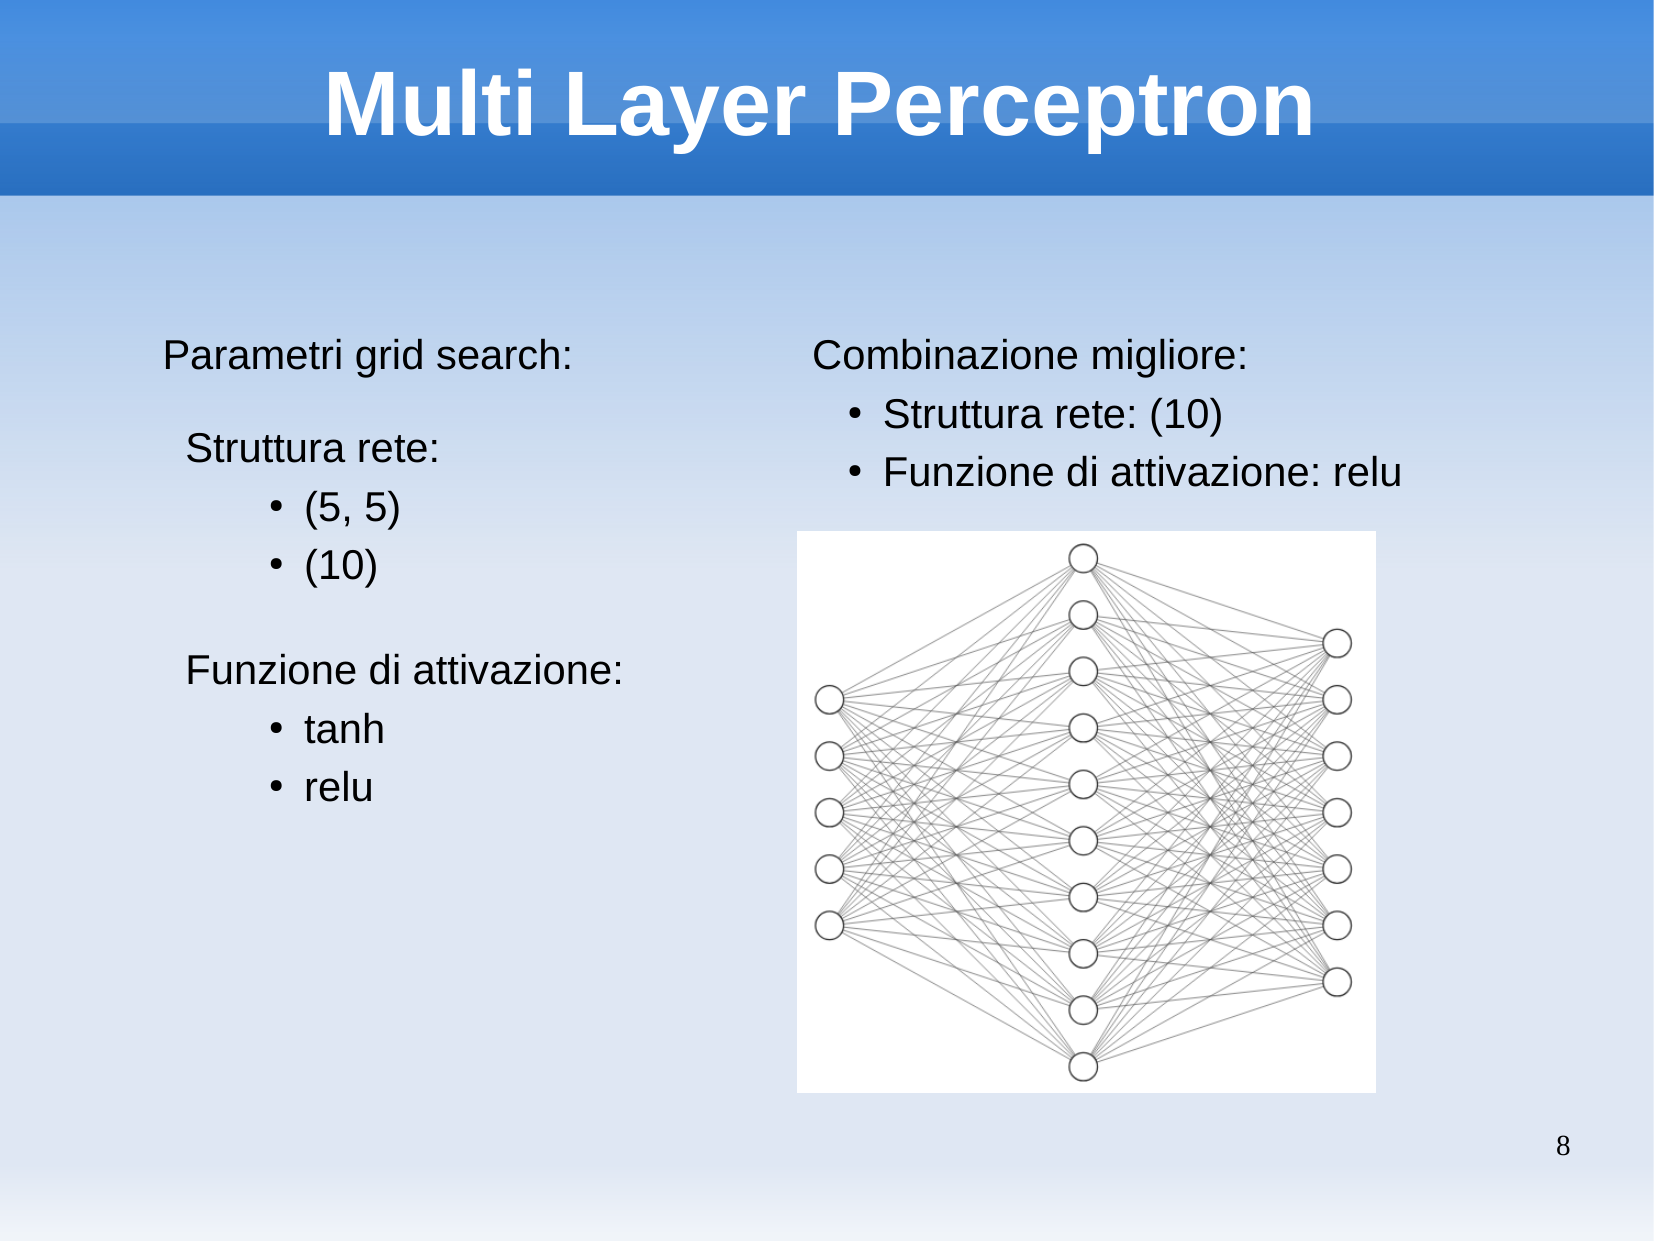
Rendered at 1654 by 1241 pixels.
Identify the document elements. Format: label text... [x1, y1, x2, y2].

picture [0, 0, 1654, 1241]
text_box Combinazione migliore: Struttura rete: (10) Funzione di attivazione: relu [797, 324, 1506, 489]
text_box Parametri grid search: Struttura rete: (5, 5) (10) Funzione di attivazione: tanh relu [147, 324, 709, 857]
title Multi Layer Perceptron [76, 0, 1565, 208]
